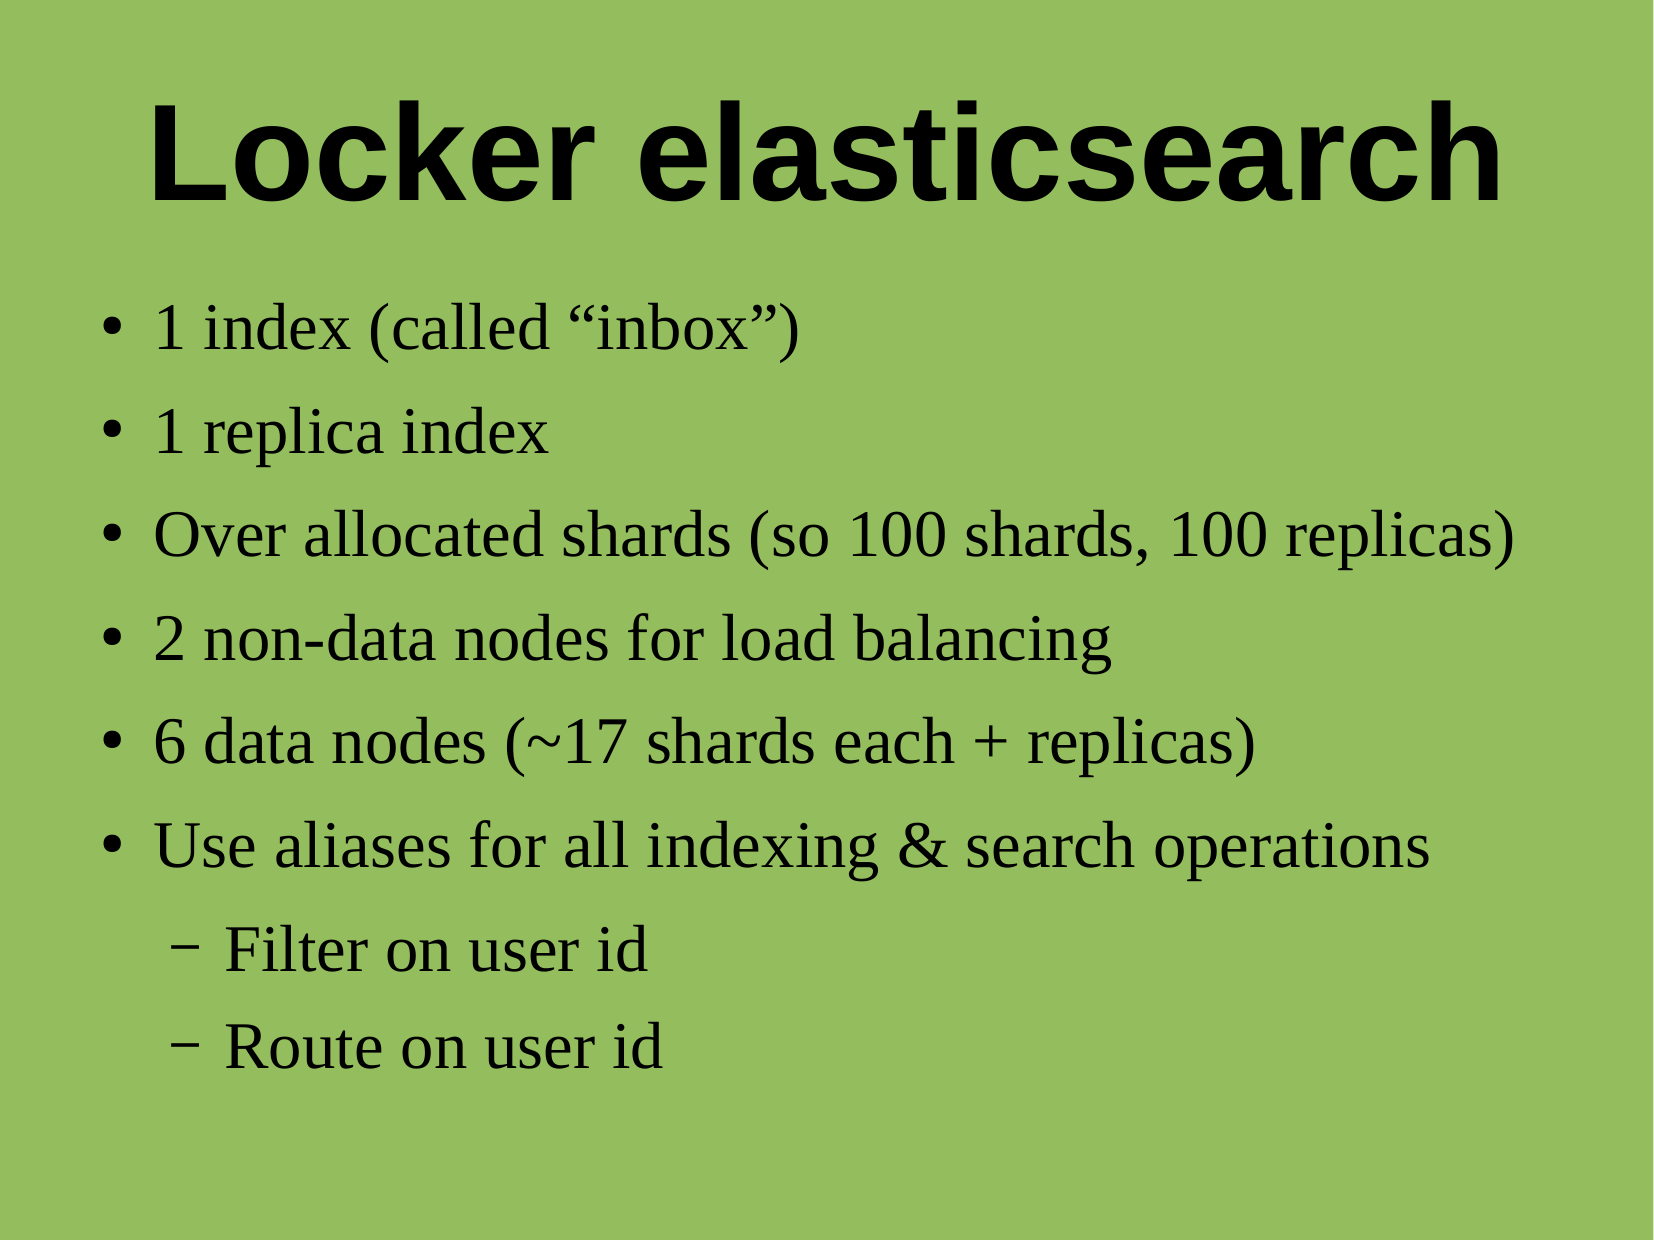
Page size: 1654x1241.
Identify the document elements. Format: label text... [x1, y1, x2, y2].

list 1 index (called “inbox”) 1 replica index Over allocated shards (so 100 shards, 100 replicas) 2 non-data nodes for load balancing 6 data nodes (~17 shards each + replicas) Use aliases for all indexing & search operations Filter on user id Route on user id [82, 290, 1571, 1109]
title Locker elasticsearch [82, 49, 1571, 257]
